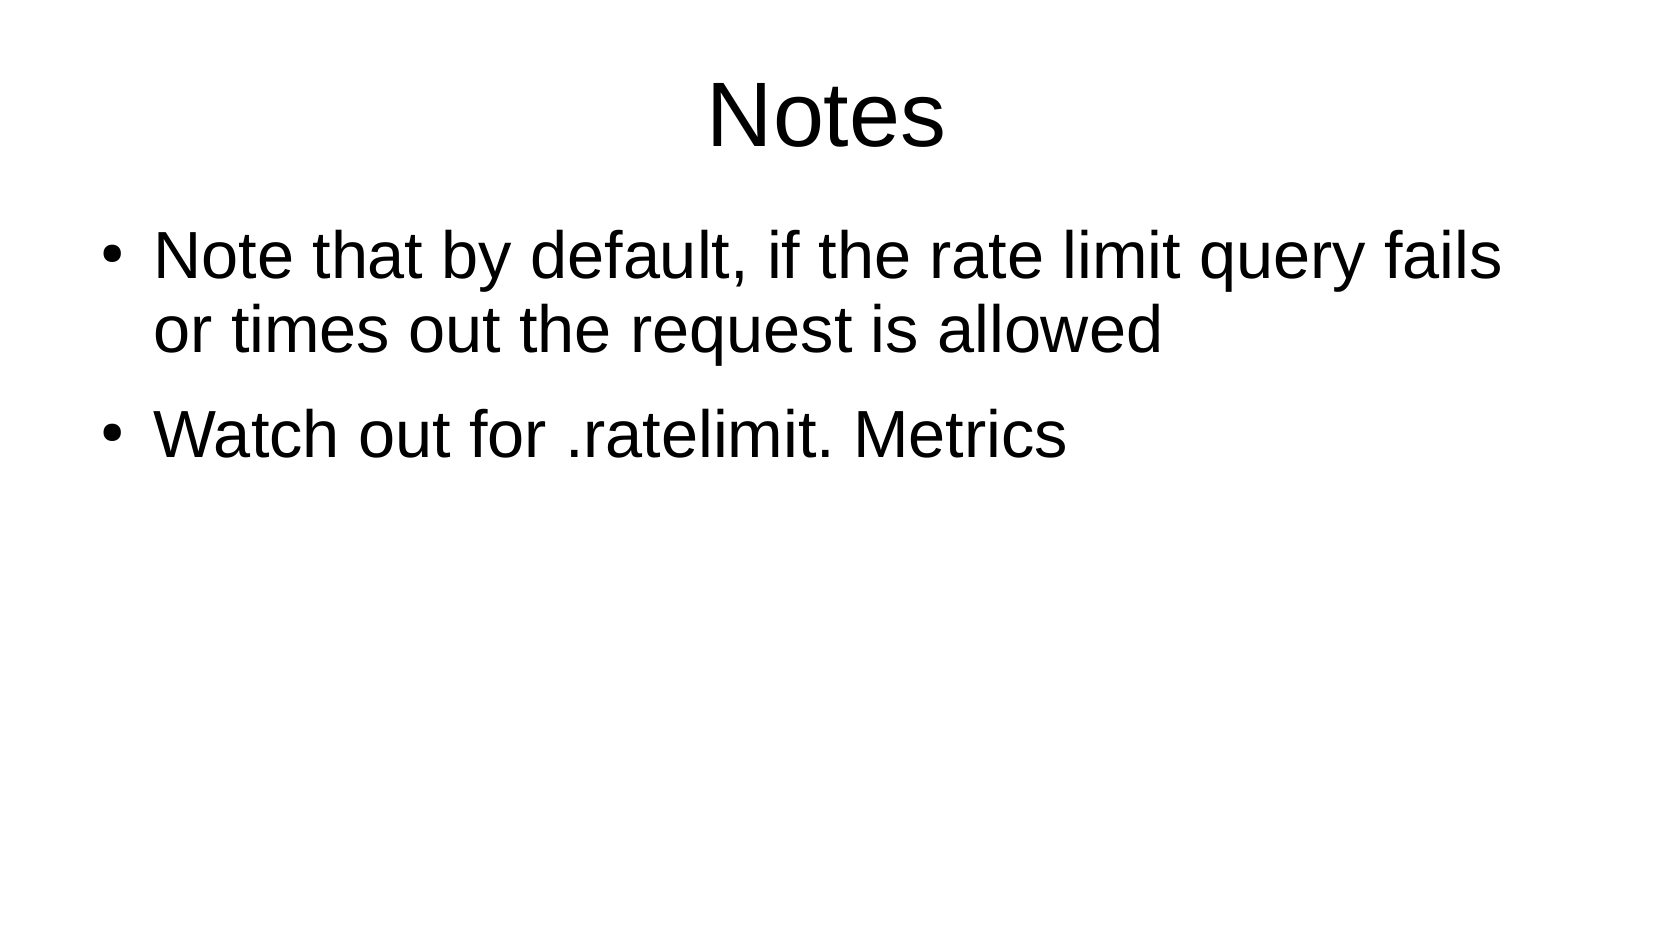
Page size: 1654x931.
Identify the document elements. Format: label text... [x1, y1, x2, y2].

list Note that by default, if the rate limit query fails or times out the request is allowed Watch out for .ratelimit. Metrics [82, 217, 1571, 758]
title Notes [82, 37, 1571, 193]
